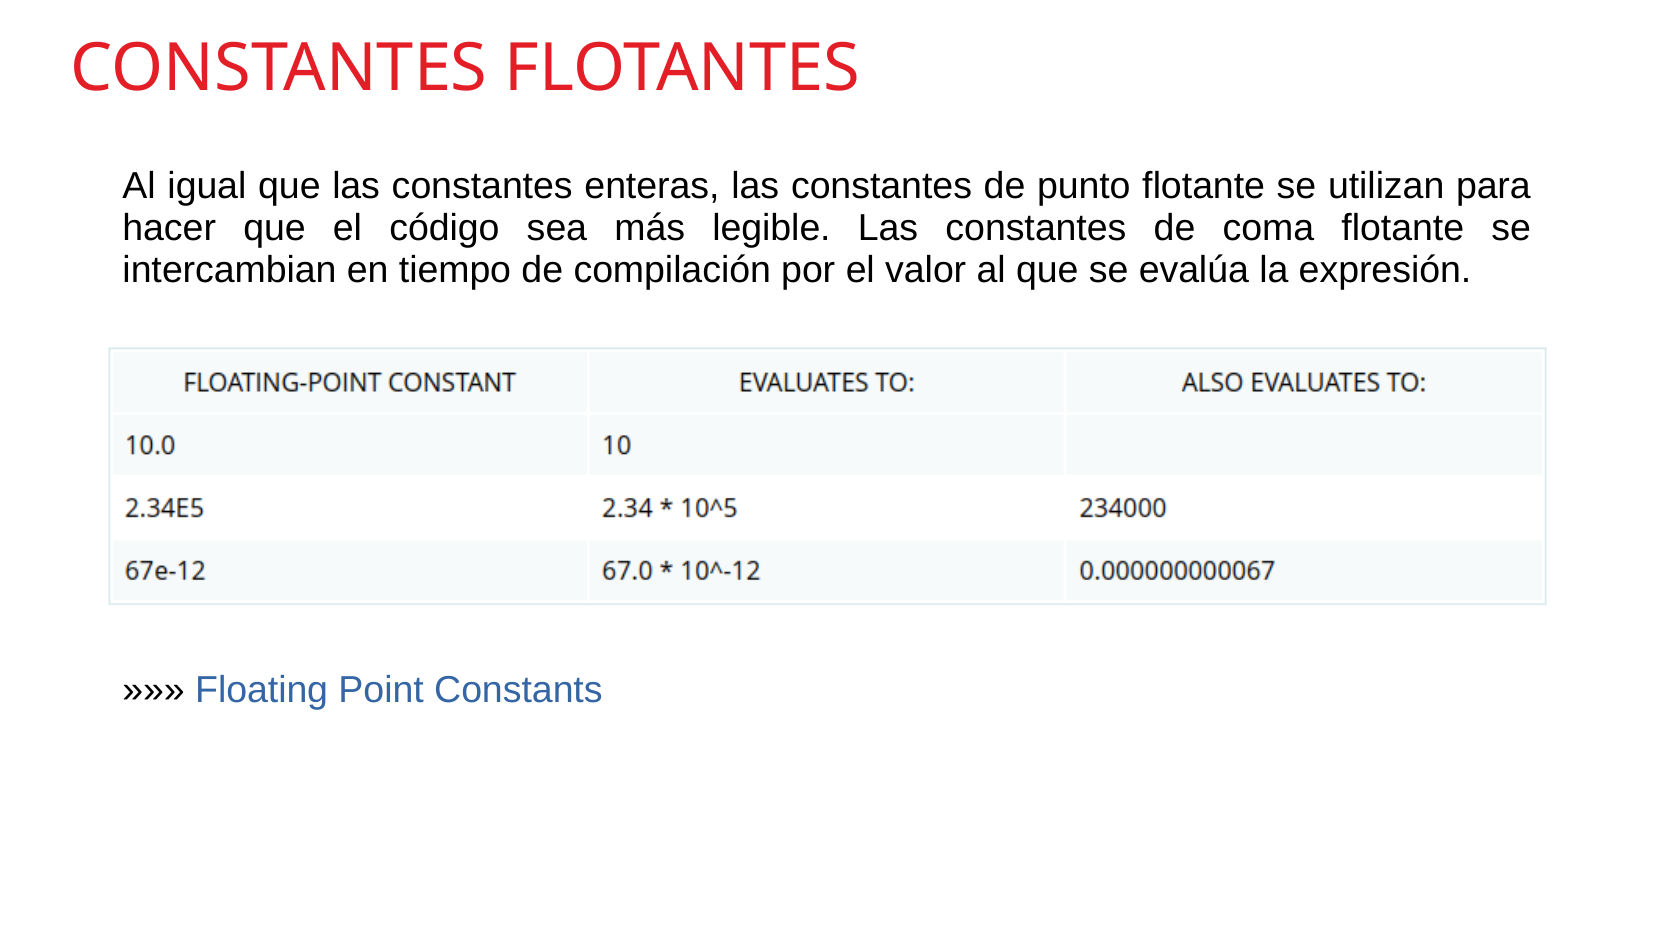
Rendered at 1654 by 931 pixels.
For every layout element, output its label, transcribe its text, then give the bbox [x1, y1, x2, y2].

text_box Al igual que las constantes enteras, las constantes de punto flotante se utilizan para hacer que el código sea más legible. Las constantes de coma flotante se intercambian en tiempo de compilación por el valor al que se evalúa la expresión. »»» Floating Point Constants [107, 156, 1546, 340]
title CONSTANTES FLOTANTES [70, 11, 1347, 118]
picture [101, 340, 1553, 613]
text_box Al igual que las constantes enteras, las constantes de punto flotante se utilizan para hacer que el código sea más legible. Las constantes de coma flotante se intercambian en tiempo de compilación por el valor al que se evalúa la expresión. »»» Floating Point Constants [107, 613, 1546, 718]
